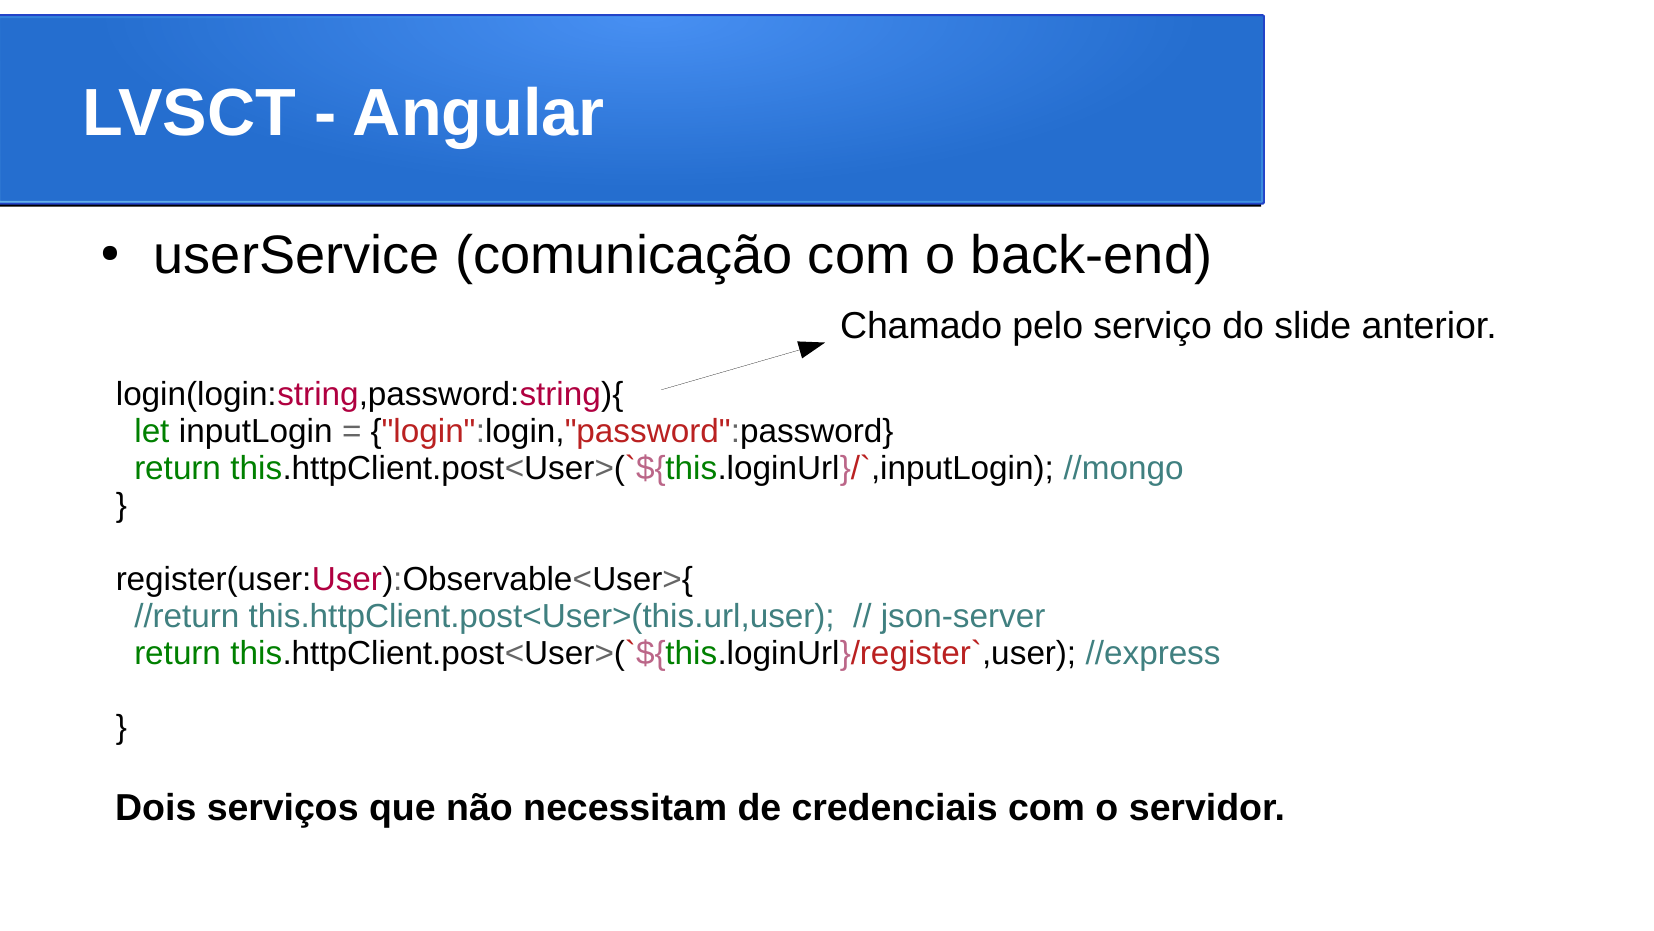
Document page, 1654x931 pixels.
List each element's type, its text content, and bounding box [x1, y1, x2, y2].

title LVSCT - Angular [82, 35, 1235, 189]
text_box login(login:string,password:string){ let inputLogin = {"login":login,"password":password} return this.httpClient.post<User>(`${this.loginUrl}/`,inputLogin); //mongo } register(user:User):Observable<User>{ //return this.httpClient.post<User>(this.url,user); // json-server return this.httpClient.post<User>(`${this.loginUrl}/register`,user); //express } [82, 330, 1323, 753]
text_box Dois serviços que não necessitam de credenciais com o servidor. [100, 779, 1301, 837]
text_box Chamado pelo serviço do slide anterior. [825, 297, 1512, 355]
list userService (comunicação com o back-end) [82, 224, 1571, 764]
